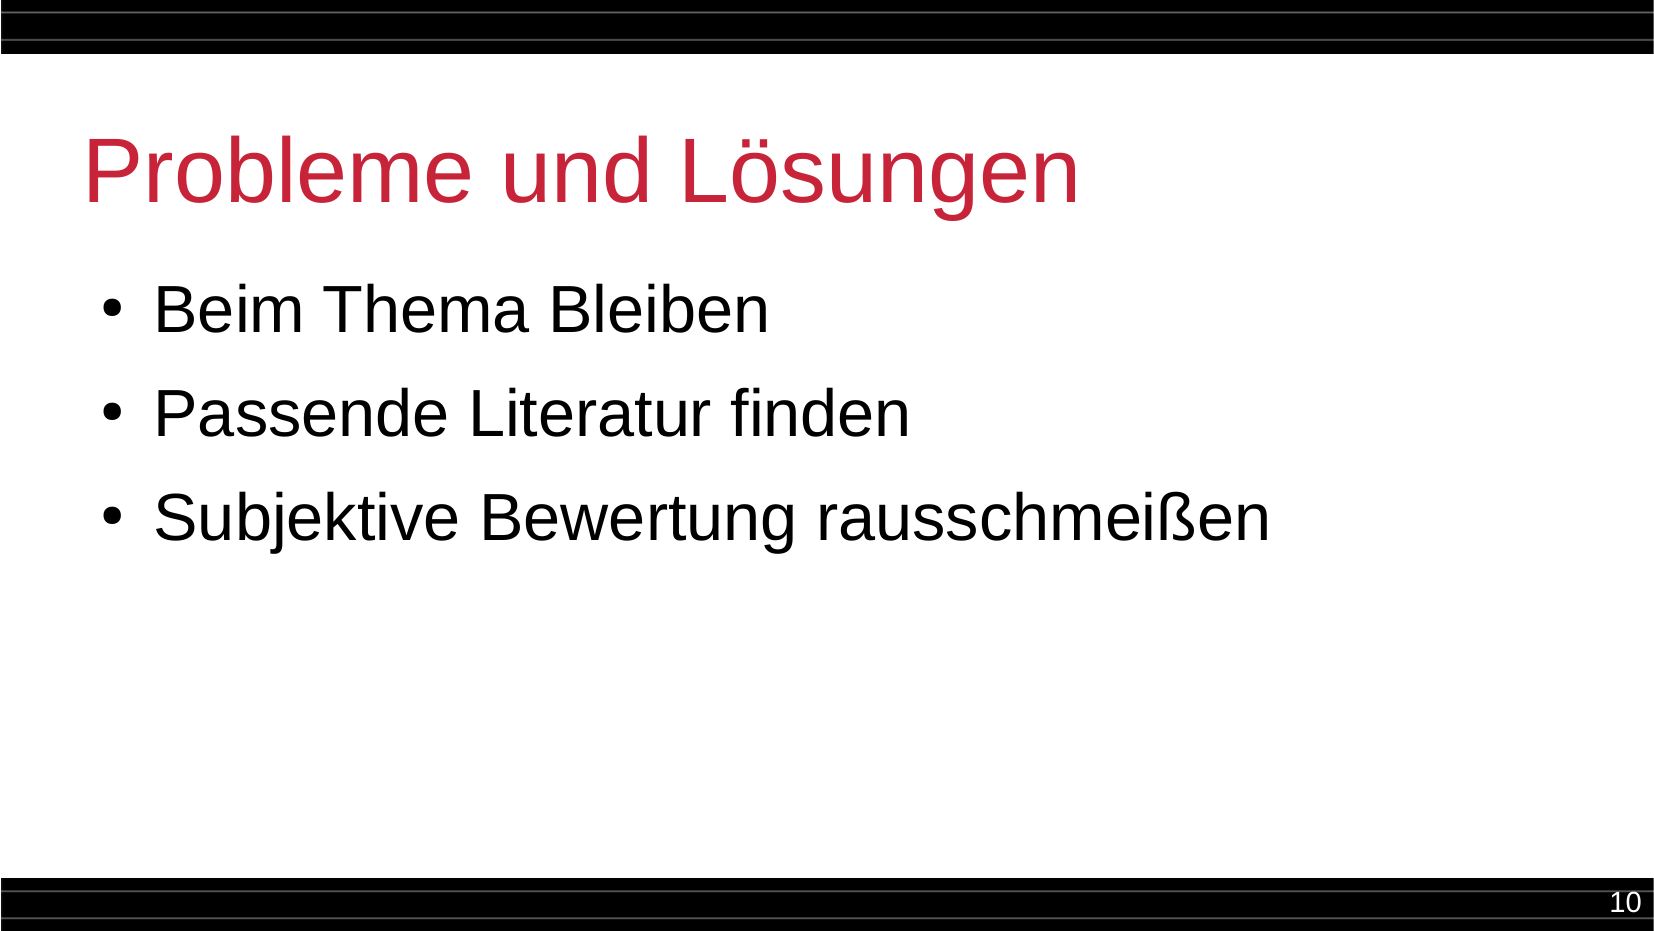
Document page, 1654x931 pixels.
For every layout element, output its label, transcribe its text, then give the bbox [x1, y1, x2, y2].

picture [1, 0, 1654, 54]
picture [1, 878, 1654, 931]
list Beim Thema Bleiben Passende Literatur finden Subjektive Bewertung rausschmeißen [82, 271, 1571, 758]
title Probleme und Lösungen [82, 92, 1571, 249]
